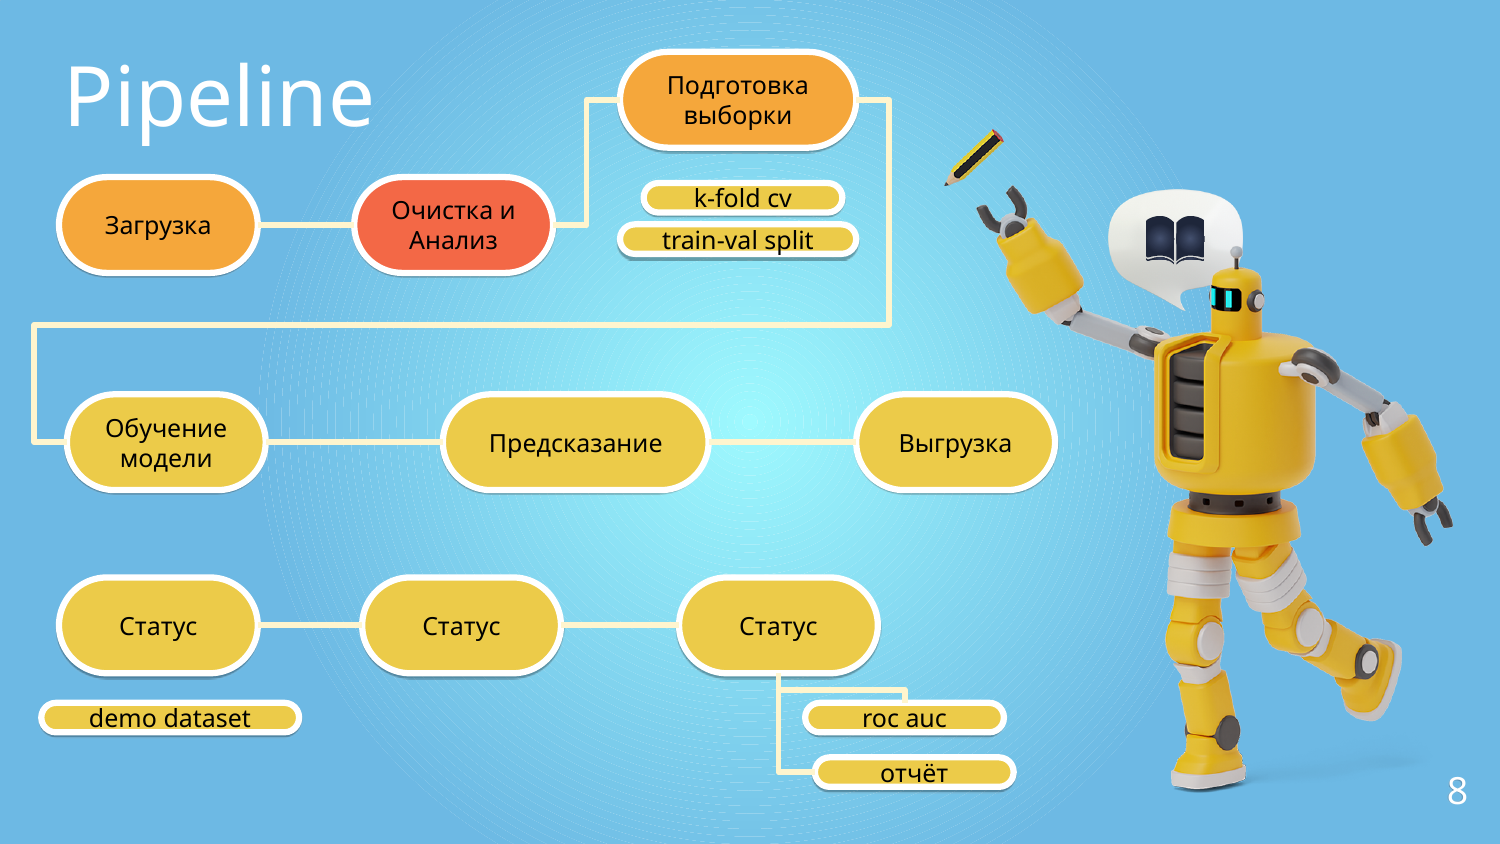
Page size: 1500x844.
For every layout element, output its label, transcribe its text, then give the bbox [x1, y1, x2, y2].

text_box Обучение модели [67, 394, 266, 491]
text_box train-val split [620, 224, 857, 254]
text_box Предсказание [442, 394, 709, 491]
text_box Подготовка выборки [620, 51, 857, 148]
text_box roc auc [805, 702, 1004, 733]
text_box Статус [362, 577, 561, 674]
text_box k-fold cv [643, 183, 843, 213]
text_box Pipeline [49, 35, 561, 148]
text_box <номер> [1378, 761, 1469, 814]
text_box Выгрузка [856, 394, 1056, 491]
text_box demo dataset [41, 702, 300, 733]
text_box [1146, 216, 1175, 265]
text_box Статус [58, 577, 258, 674]
text_box Загрузка [58, 177, 258, 273]
text_box Очистка и Анализ [354, 177, 553, 273]
text_box отчёт [815, 757, 1014, 787]
text_box [1176, 216, 1205, 265]
picture [944, 129, 1453, 793]
text_box Статус [679, 577, 878, 674]
